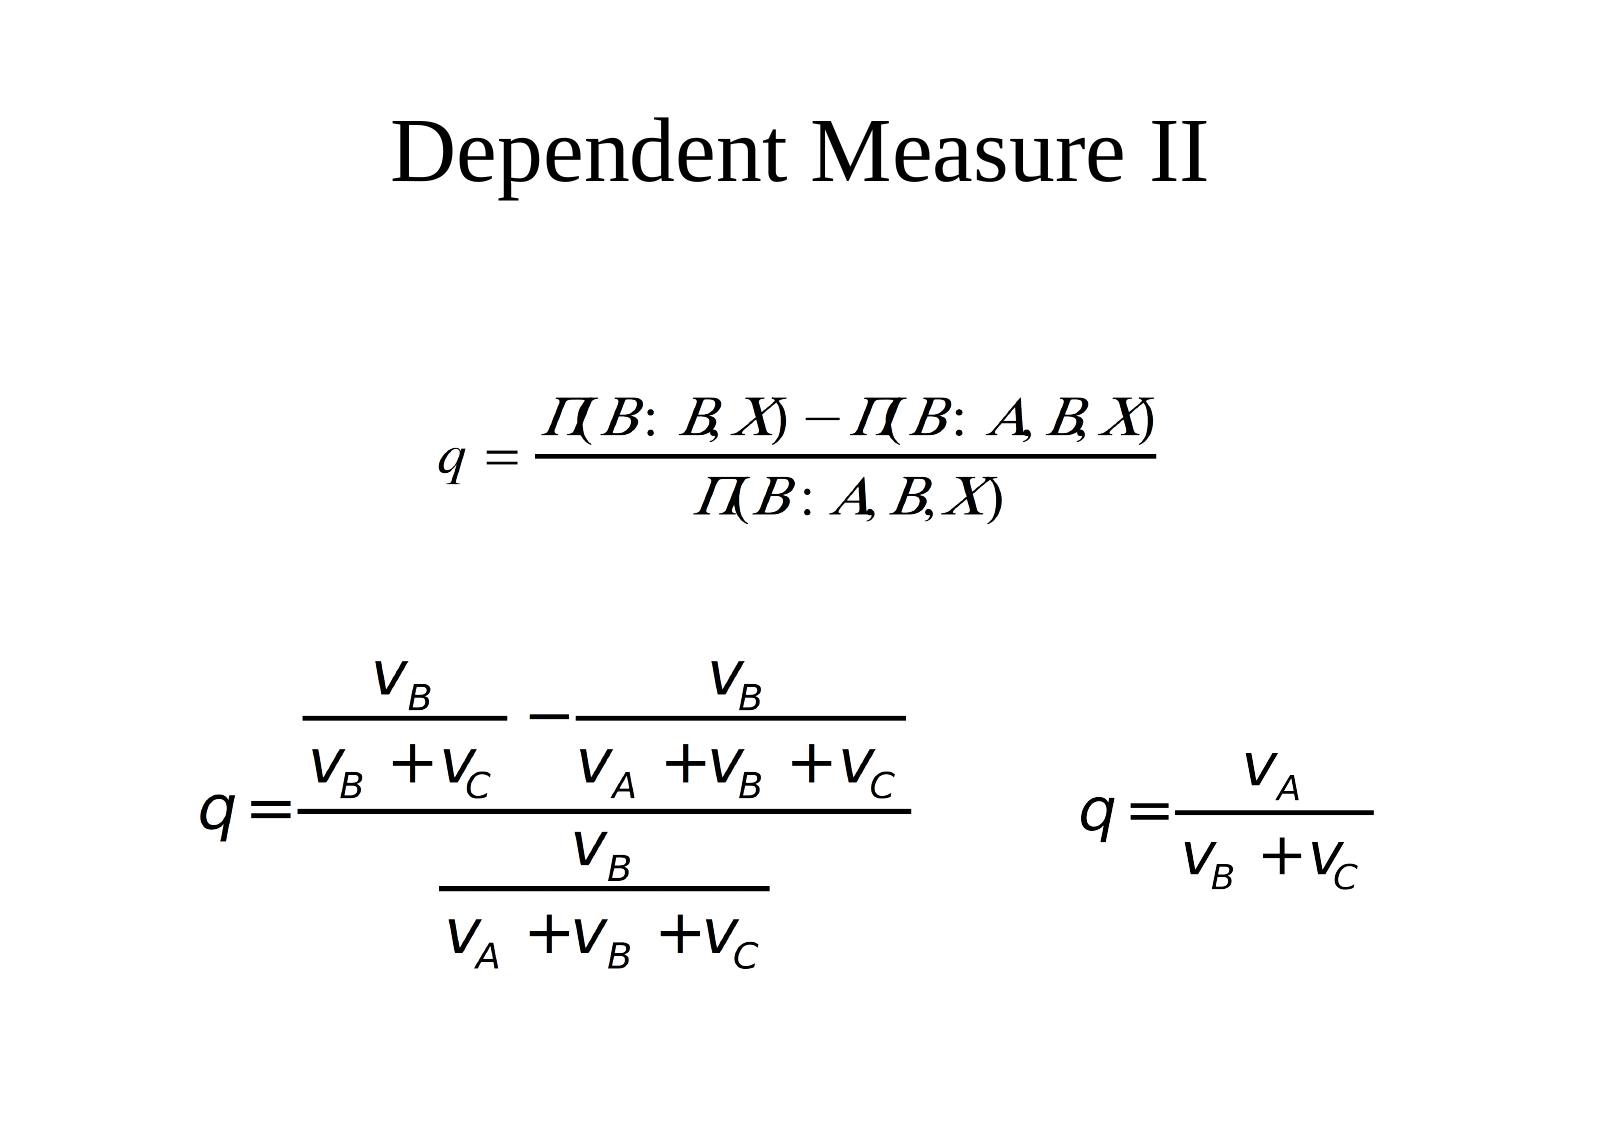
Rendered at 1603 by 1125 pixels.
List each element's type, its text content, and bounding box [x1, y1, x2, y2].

picture [192, 643, 927, 984]
picture [1073, 741, 1389, 904]
text_box Dependent Measure II [163, 99, 1439, 288]
picture [432, 393, 1171, 538]
